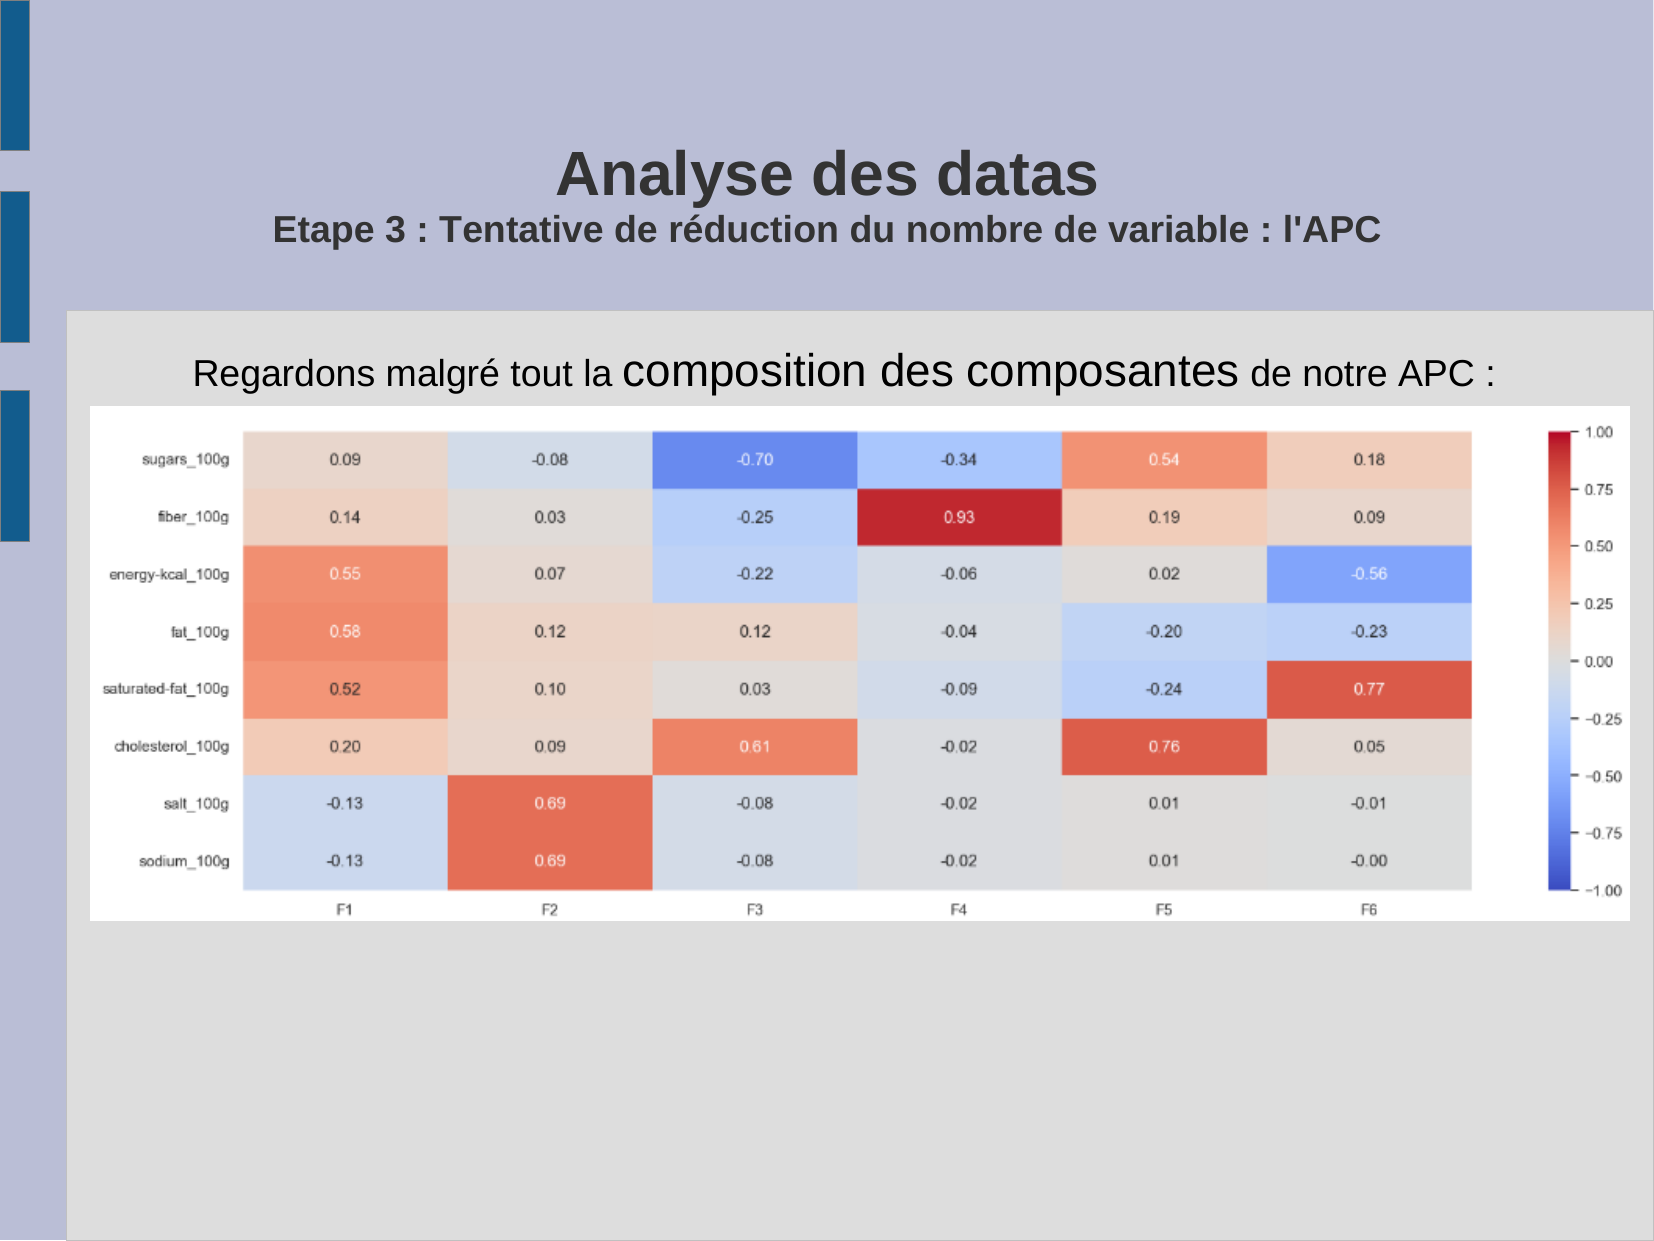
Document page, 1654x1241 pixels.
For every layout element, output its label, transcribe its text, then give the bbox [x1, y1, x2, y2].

list Regardons malgré tout la composition des composantes de notre APC : [121, 344, 1534, 406]
title Analyse des datas Etape 3 : Tentative de réduction du nombre de variable : l'APC [121, 91, 1534, 299]
picture [90, 406, 1630, 921]
